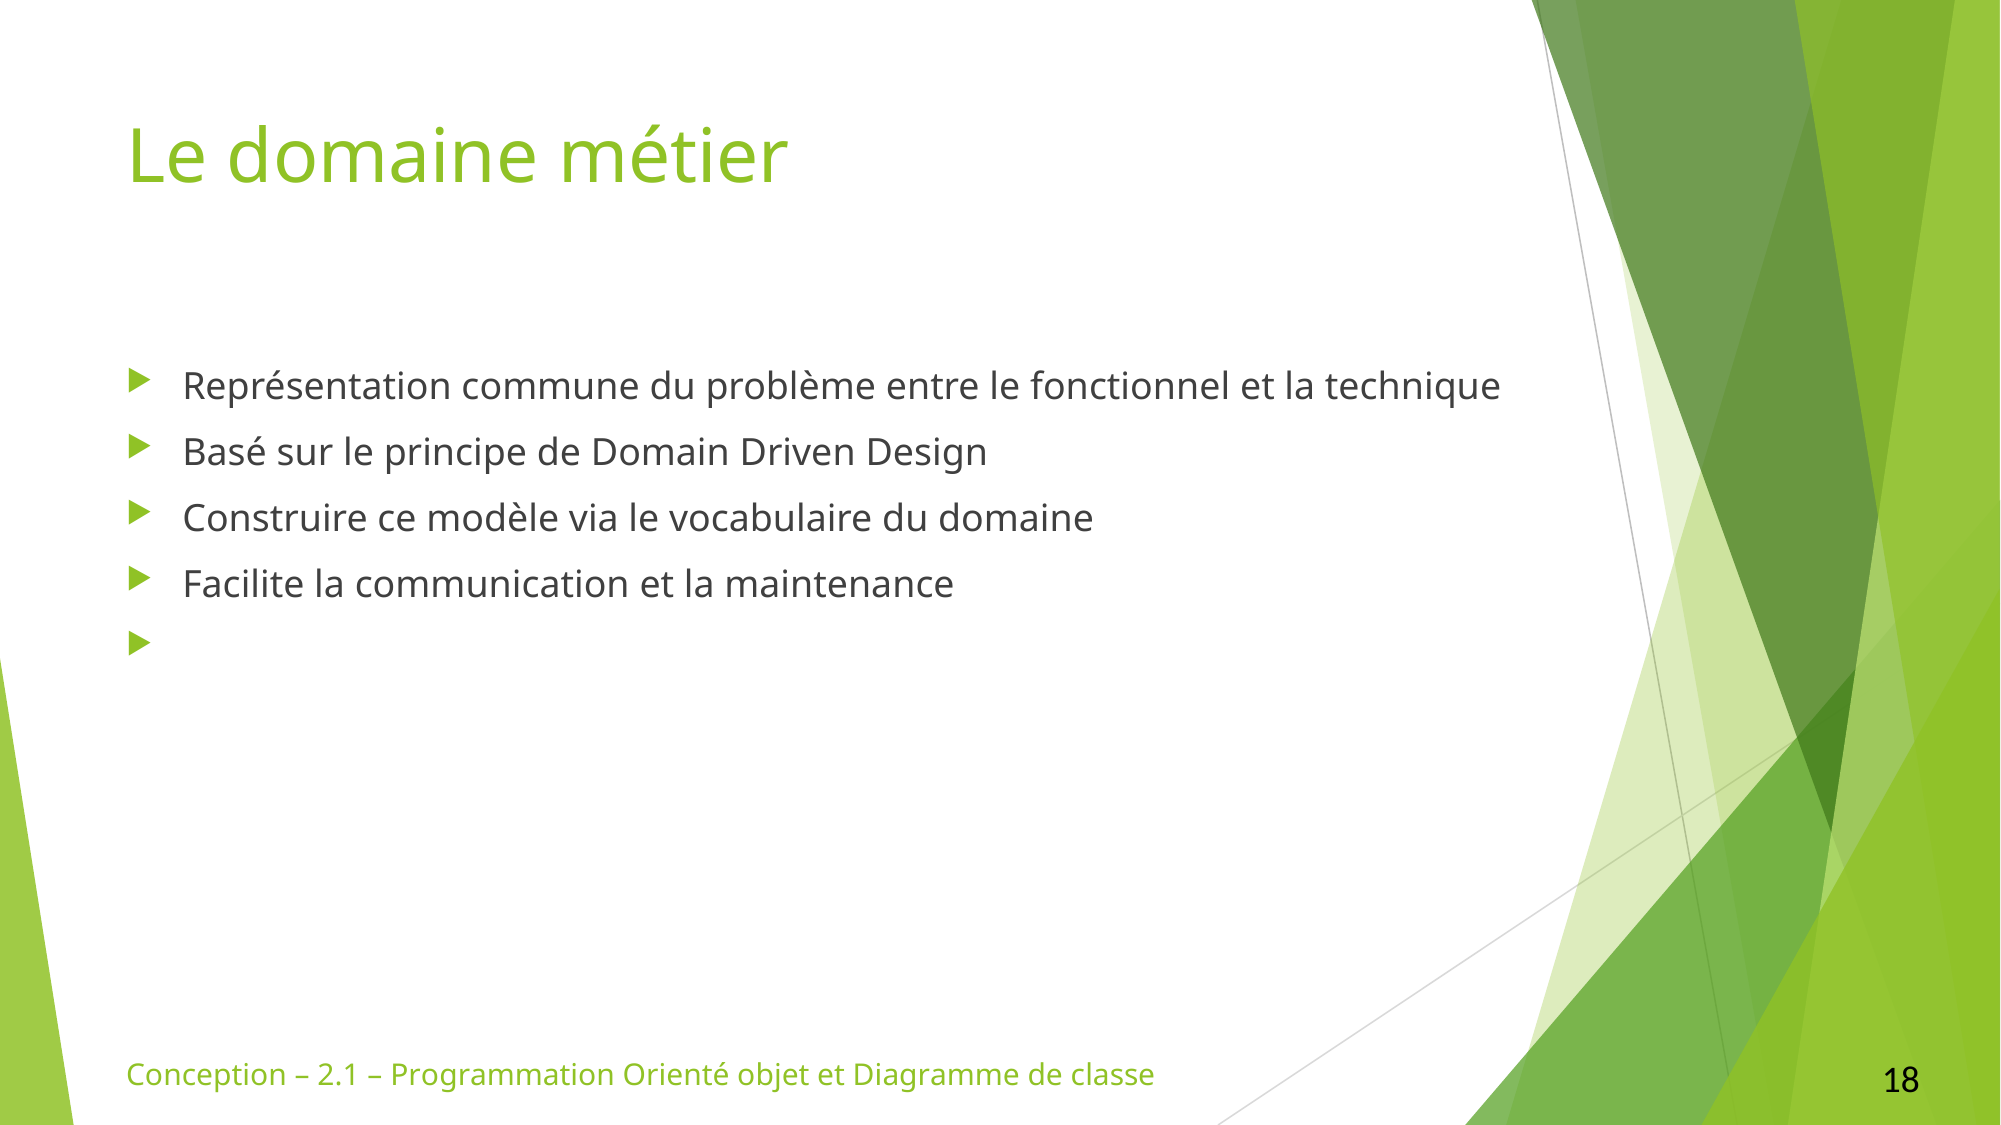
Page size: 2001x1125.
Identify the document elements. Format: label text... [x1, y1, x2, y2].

text_box [1866, 1047, 1979, 1108]
text_box Conception – 2.1 – Programmation Orienté objet et Diagramme de classe [111, 1047, 1210, 1109]
list Représentation commune du problème entre le fonctionnel et la technique Basé sur le principe de Domain Driven Design Construire ce modèle via le vocabulaire du domaine Facilite la communication et la maintenance [111, 354, 1522, 992]
title Le domaine métier [111, 99, 1522, 317]
